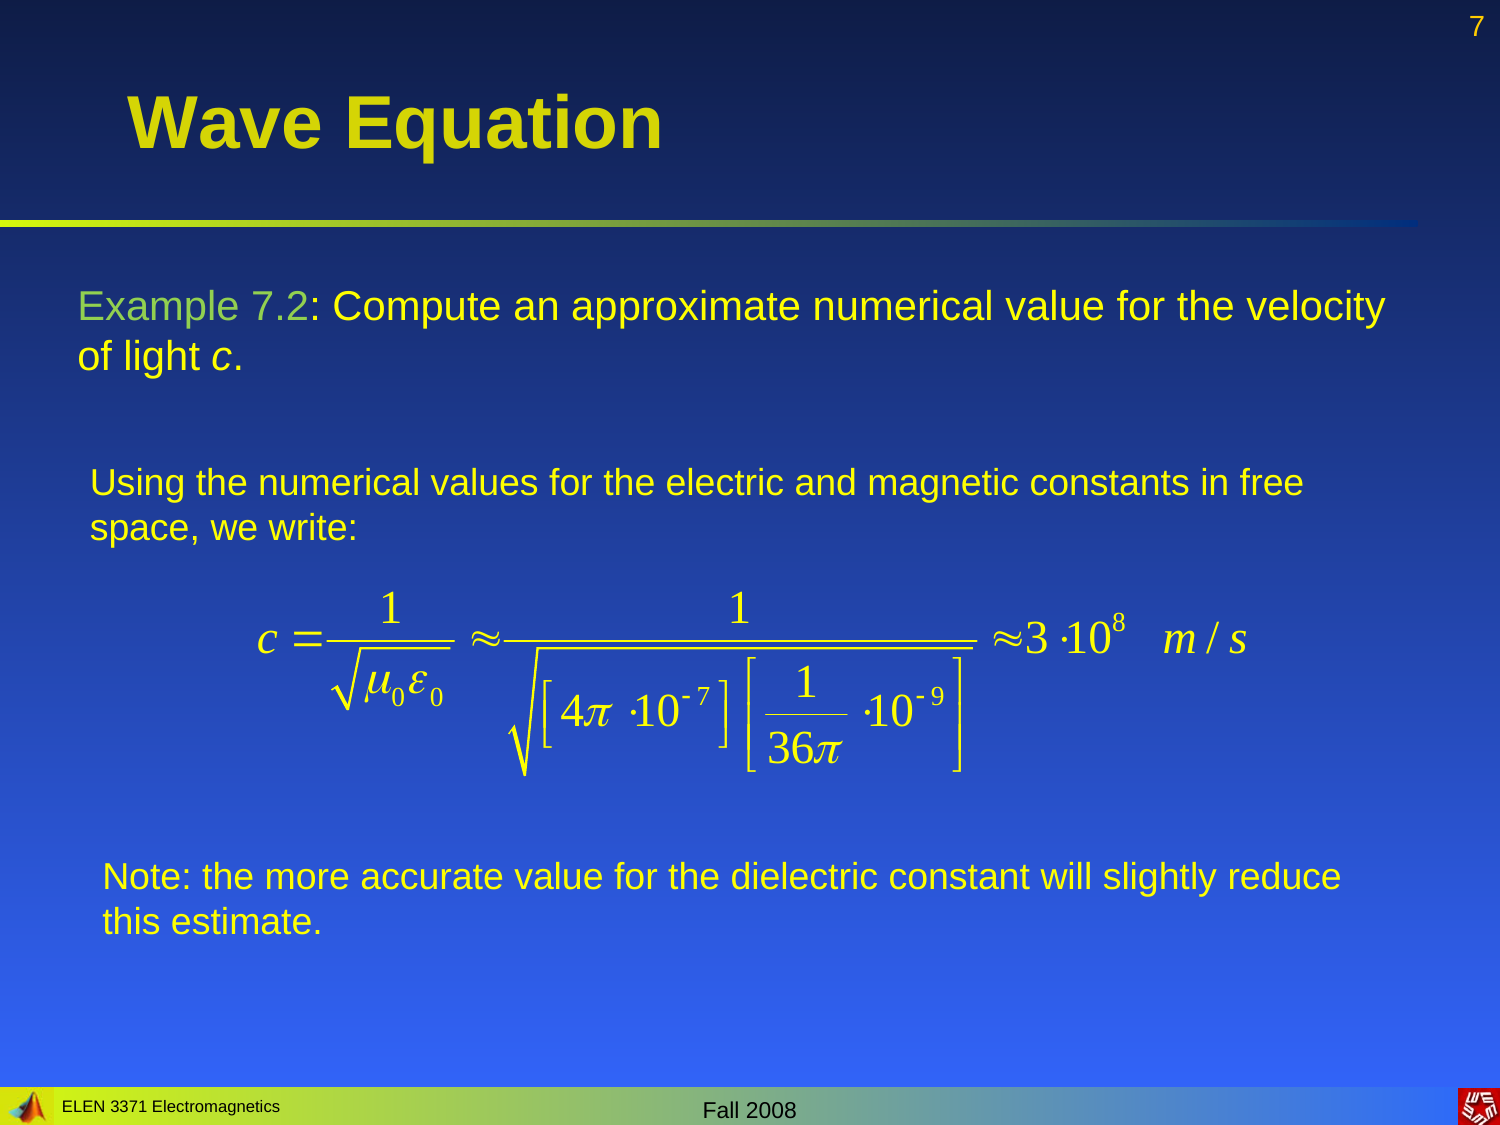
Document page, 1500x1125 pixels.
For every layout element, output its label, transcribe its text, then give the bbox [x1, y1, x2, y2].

title Wave Equation [112, 37, 1388, 201]
text_box Example 7.2: Compute an approximate numerical value for the velocity of light c. [62, 271, 1426, 387]
picture [1458, 1088, 1500, 1125]
text_box Using the numerical values for the electric and magnetic constants in free space, we write: [74, 449, 1388, 556]
chart [250, 577, 1259, 788]
text_box Note: the more accurate value for the dielectric constant will slightly reduce this estimate. [87, 843, 1401, 950]
picture [0, 1087, 54, 1125]
